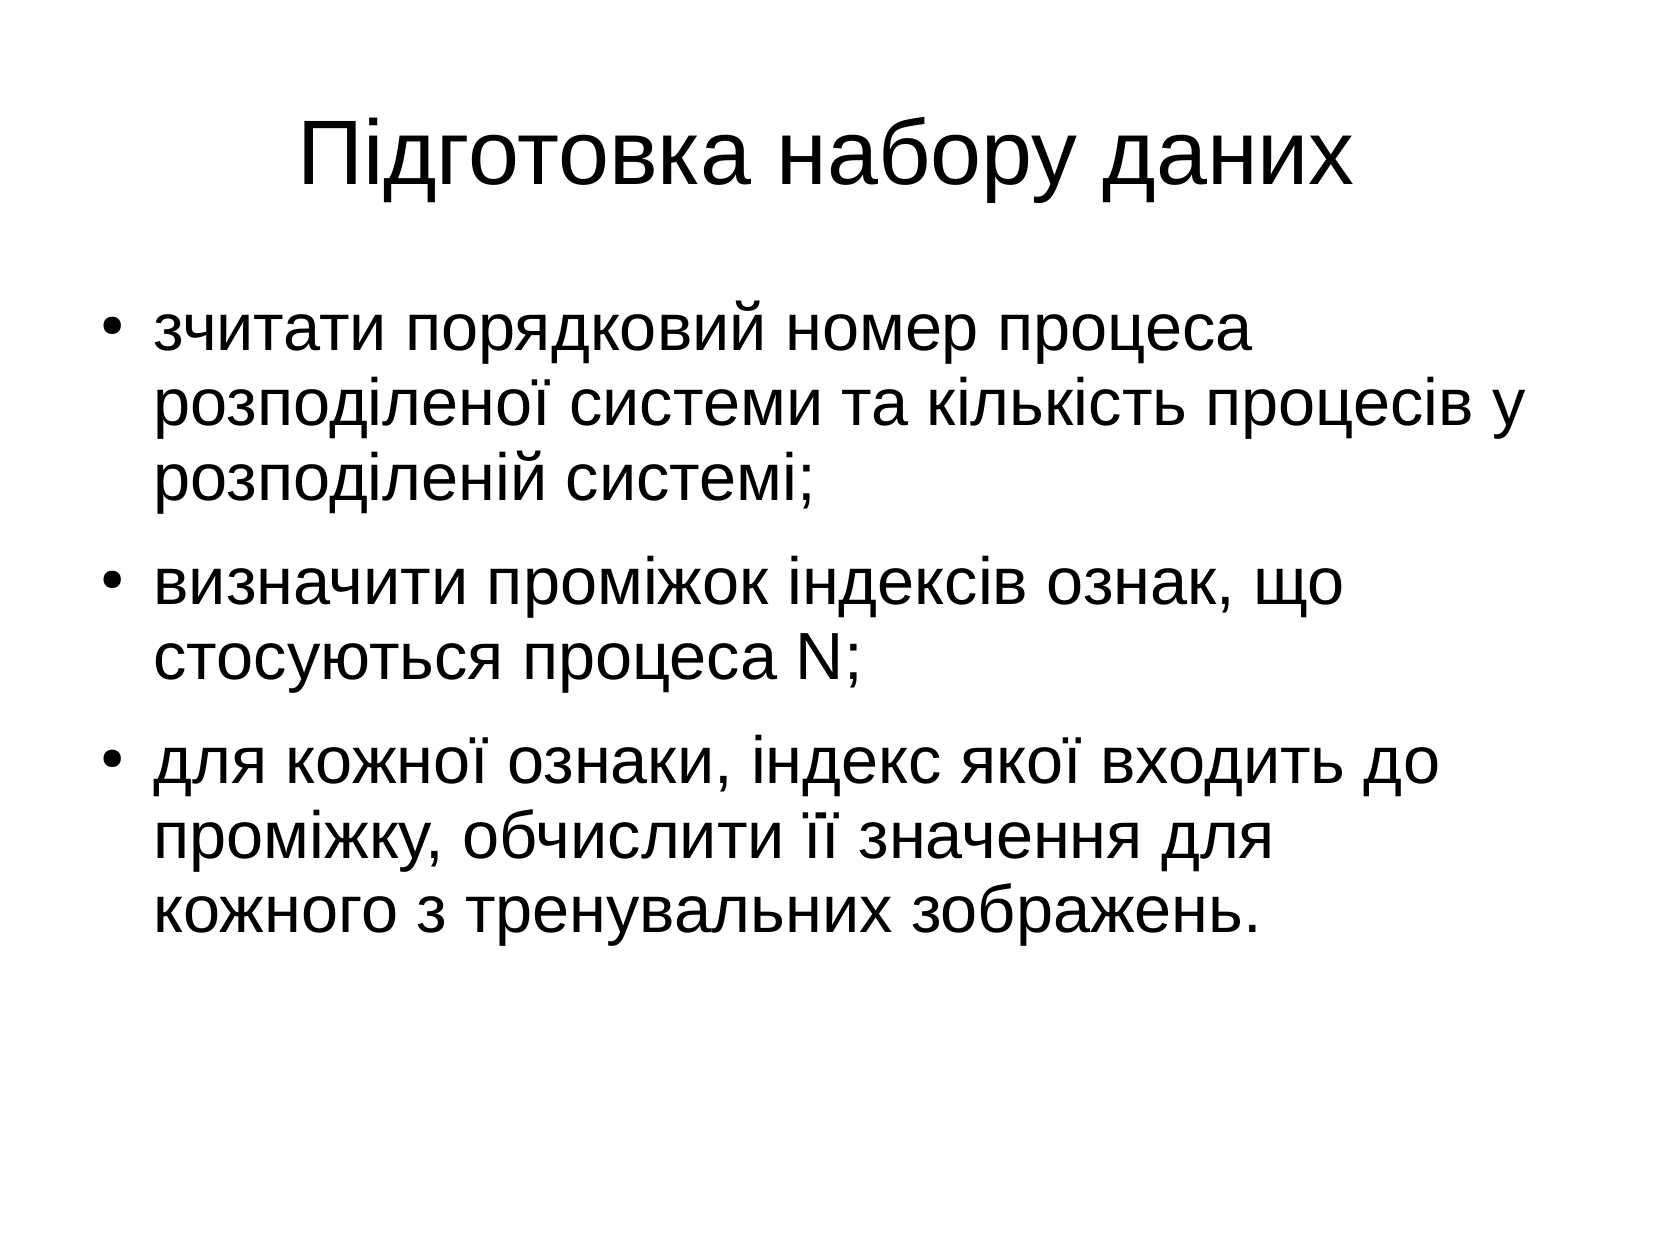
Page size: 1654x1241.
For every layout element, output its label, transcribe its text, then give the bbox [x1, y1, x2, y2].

title Підготовка набору даних [82, 49, 1571, 257]
list зчитати порядковий номер процеса розподіленої системи та кількість процесів у розподіленій системі; визначити проміжок індексів ознак, що стосуються процеса N; для кожної ознаки, індекс якої входить до проміжку, обчислити її значення для кожного з тренувальних зображень. [82, 290, 1538, 1010]
